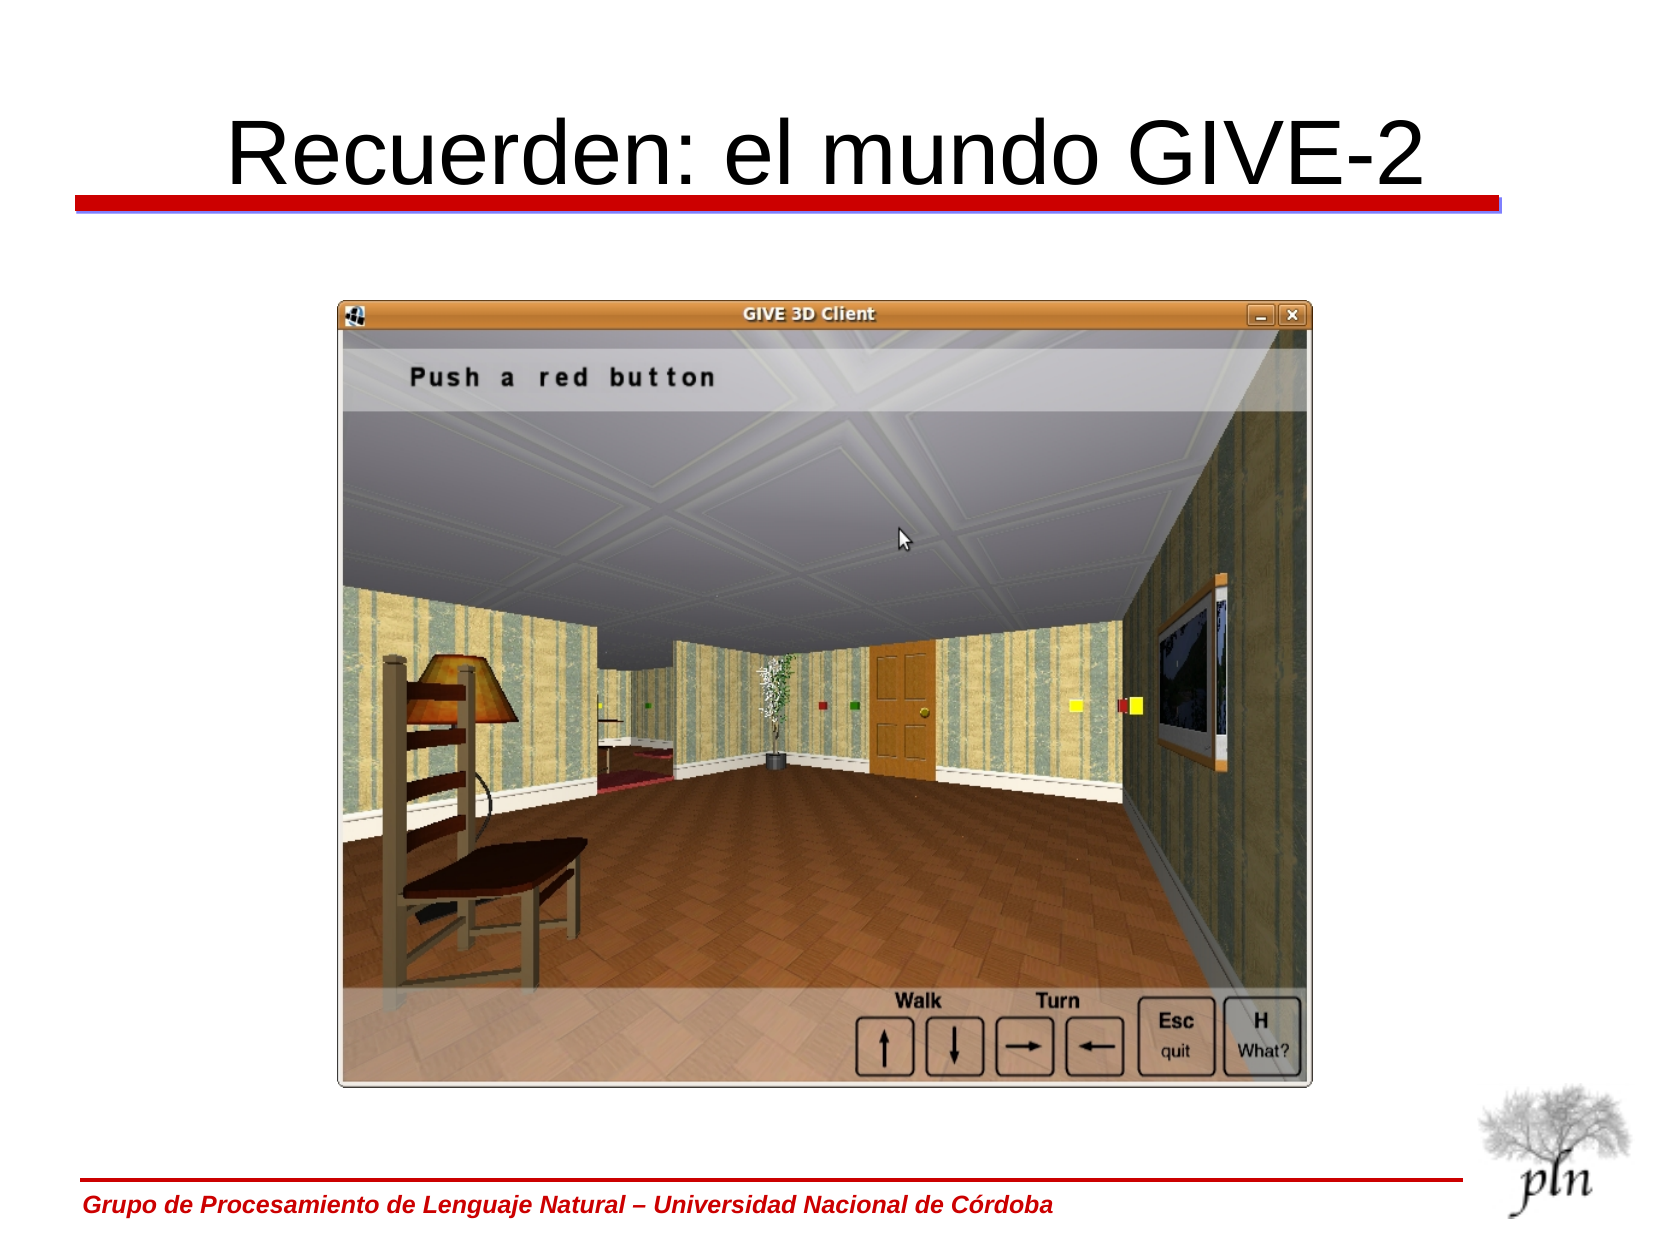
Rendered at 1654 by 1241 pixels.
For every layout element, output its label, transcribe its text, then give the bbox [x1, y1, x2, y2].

title Recuerden: el mundo GIVE-2 [82, 49, 1571, 257]
picture [337, 300, 1313, 1088]
picture [1477, 1083, 1635, 1219]
